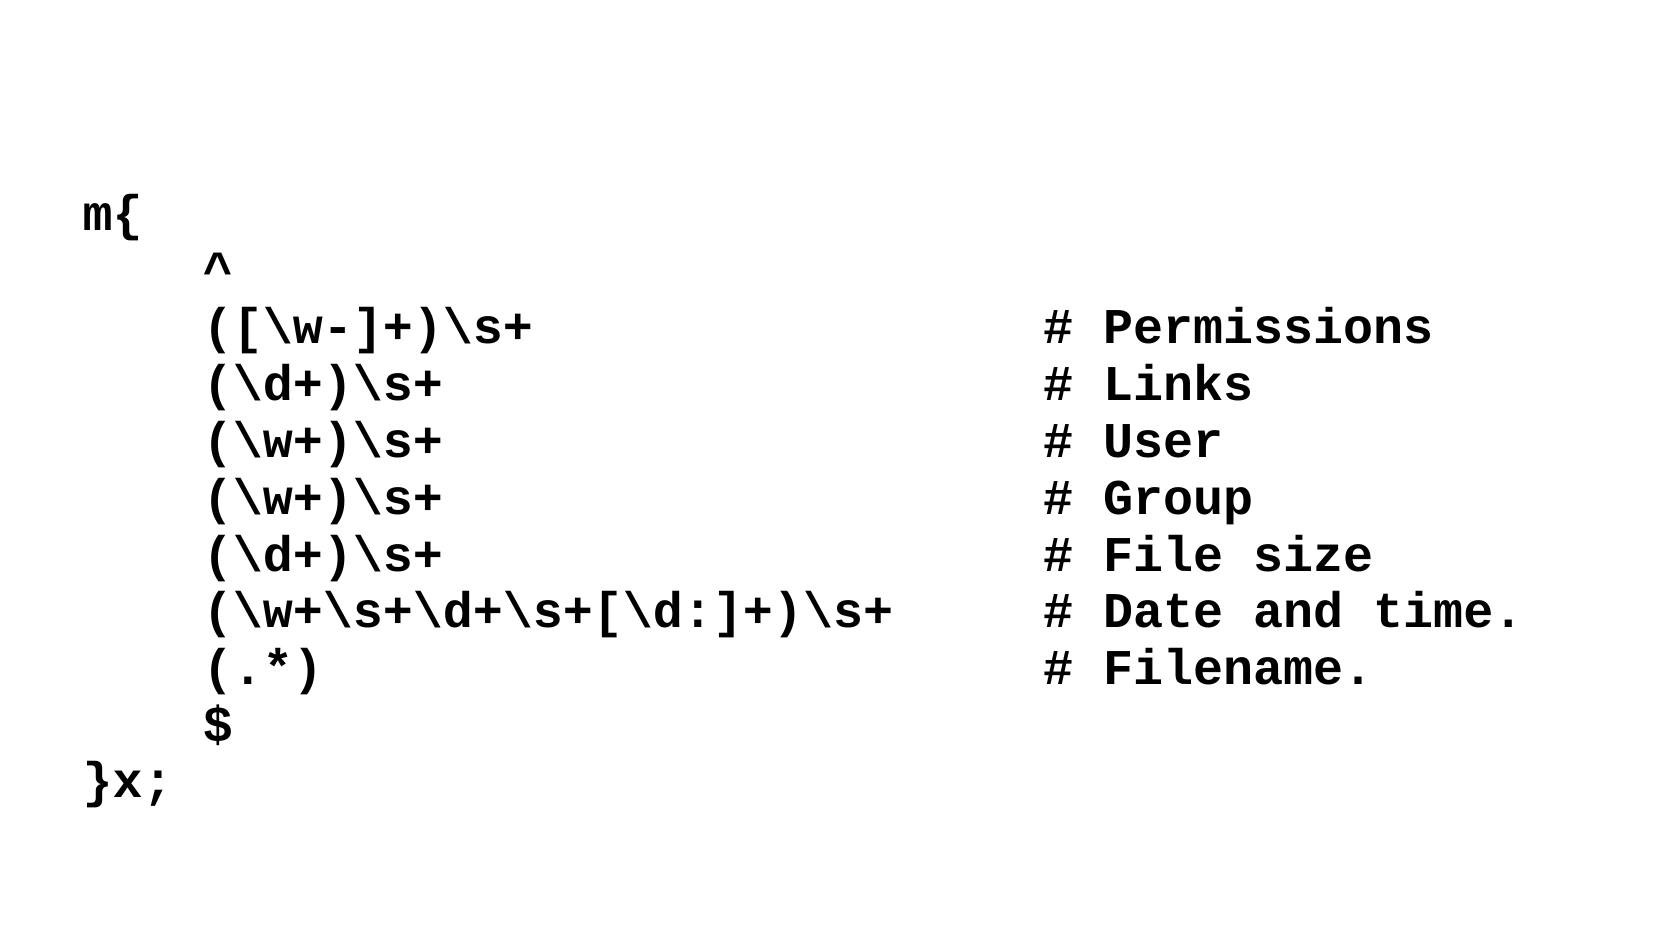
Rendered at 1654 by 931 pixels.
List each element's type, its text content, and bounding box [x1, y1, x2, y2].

title m{ ^ ([\w-]+)\s+ # Permissions (\d+)\s+ # Links (\w+)\s+ # User (\w+)\s+ # Group (\d+)\s+ # File size (\w+\s+\d+\s+[\d:]+)\s+ # Date and time. (.*) # Filename. $ }x; [82, 37, 1571, 908]
